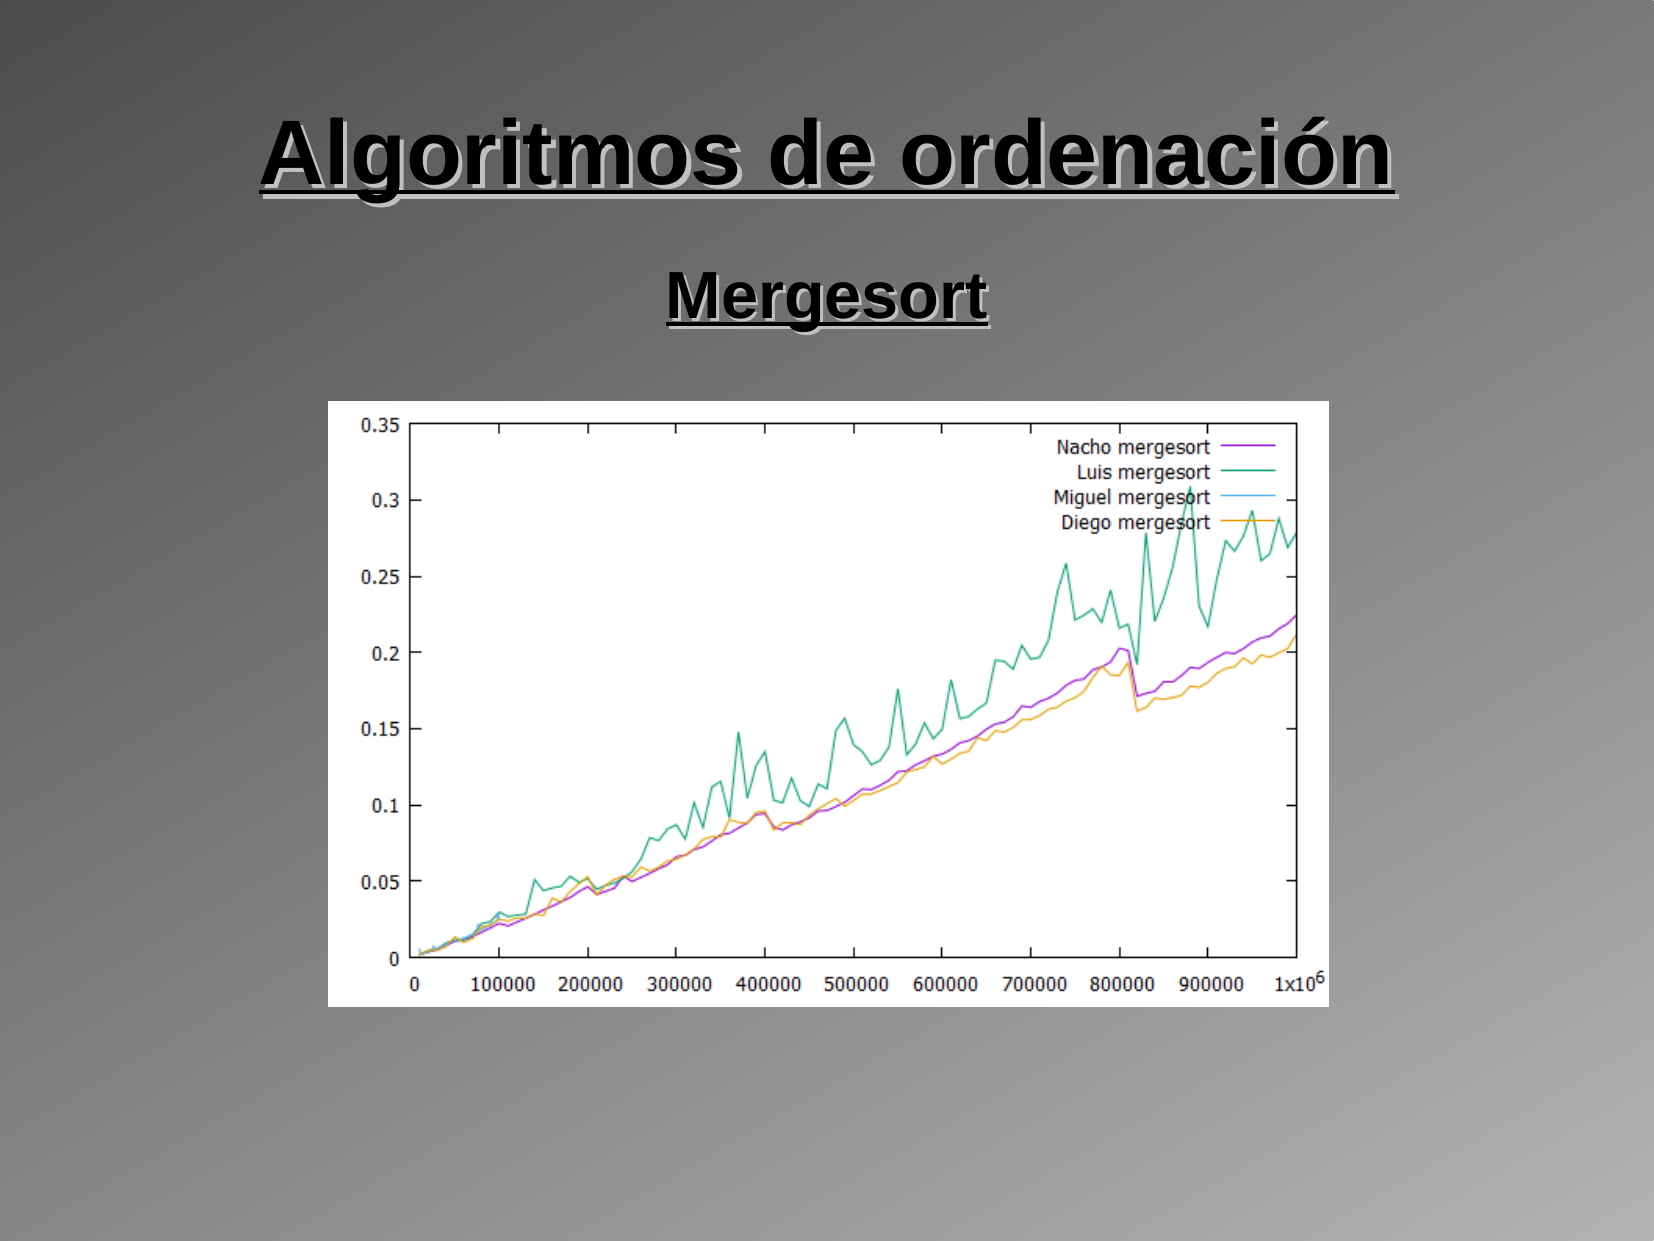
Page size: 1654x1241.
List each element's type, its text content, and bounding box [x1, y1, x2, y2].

title Algoritmos de ordenación [82, 49, 1571, 236]
picture [328, 401, 1329, 1007]
subtitle Mergesort [82, 236, 1571, 355]
